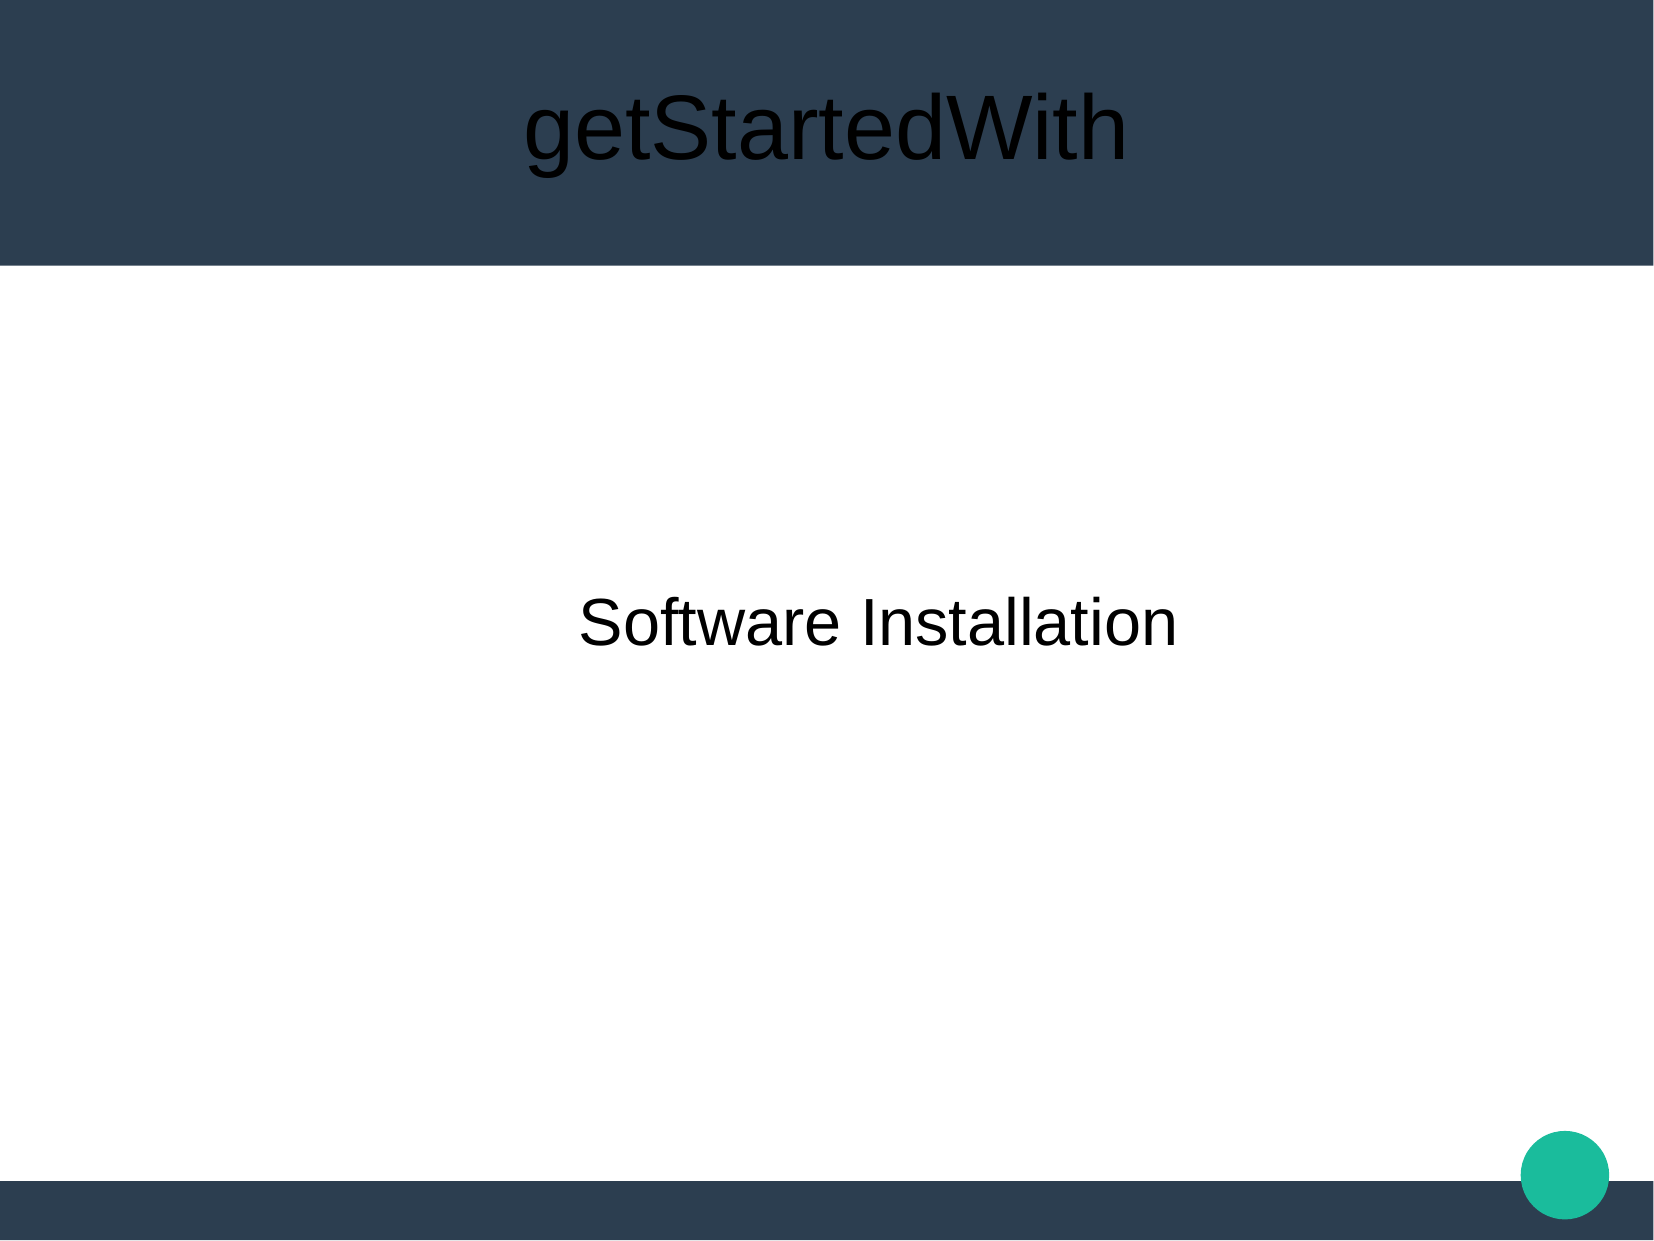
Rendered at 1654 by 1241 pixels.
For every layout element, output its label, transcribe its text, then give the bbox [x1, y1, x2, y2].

list Software Installation [360, 585, 1654, 1241]
title getStartedWith [59, 49, 1595, 207]
